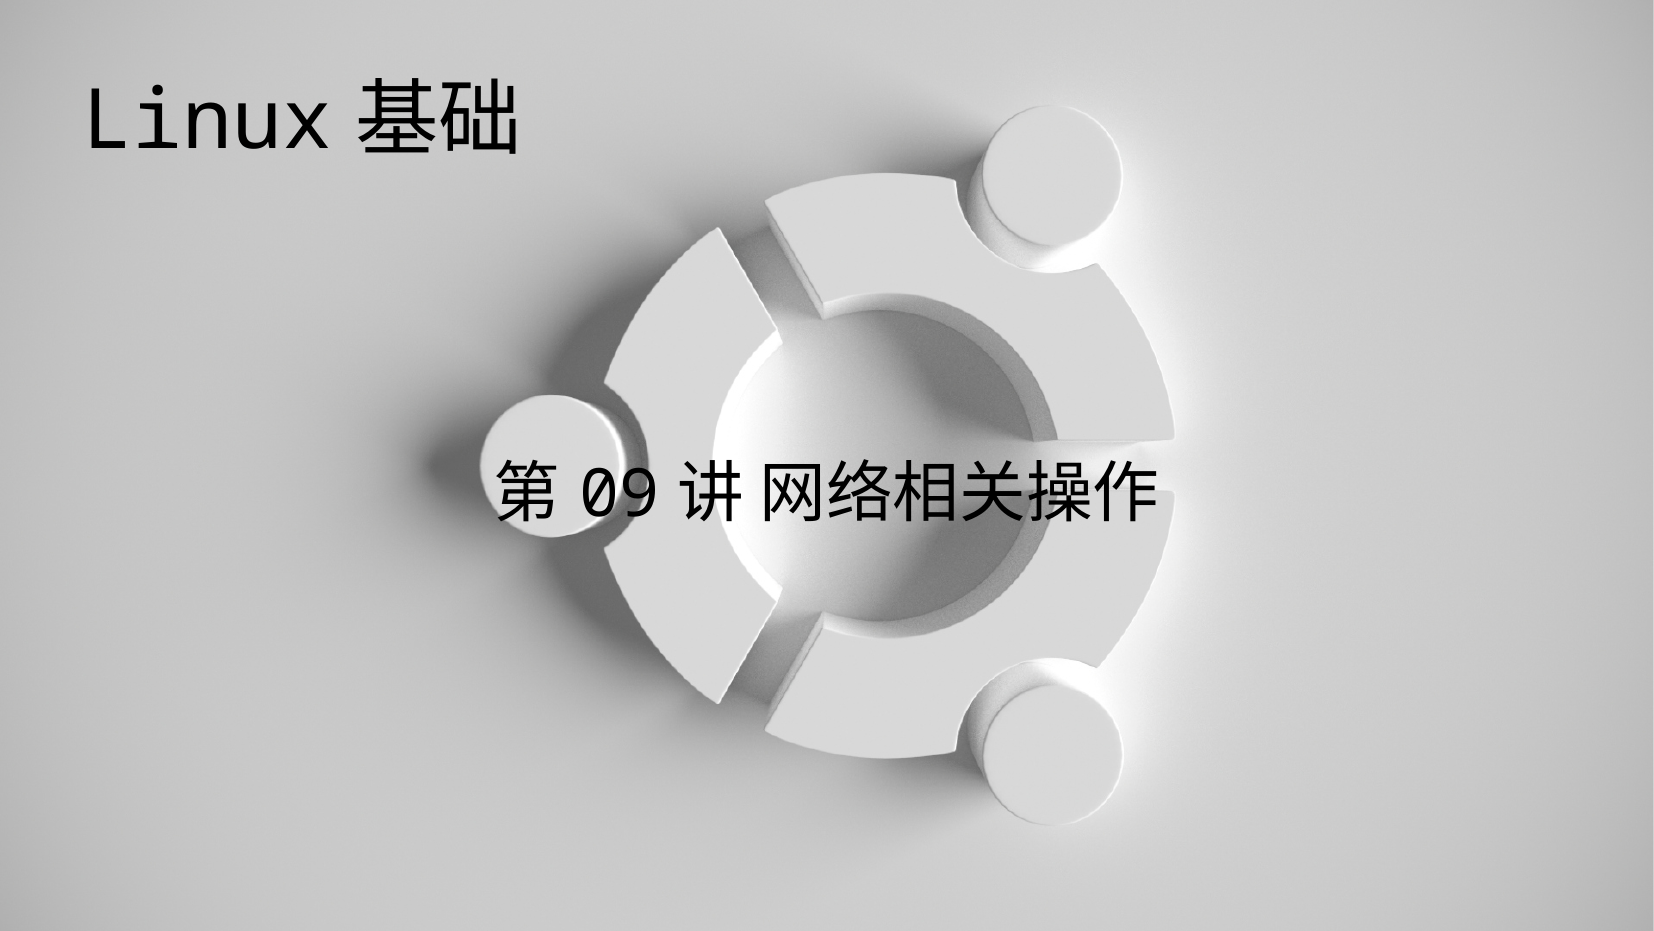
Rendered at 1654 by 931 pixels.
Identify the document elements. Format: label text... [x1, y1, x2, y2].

title Linux基础 [82, 37, 1571, 189]
subtitle 第09讲 网络相关操作 [82, 217, 1571, 758]
picture [0, 0, 1654, 931]
